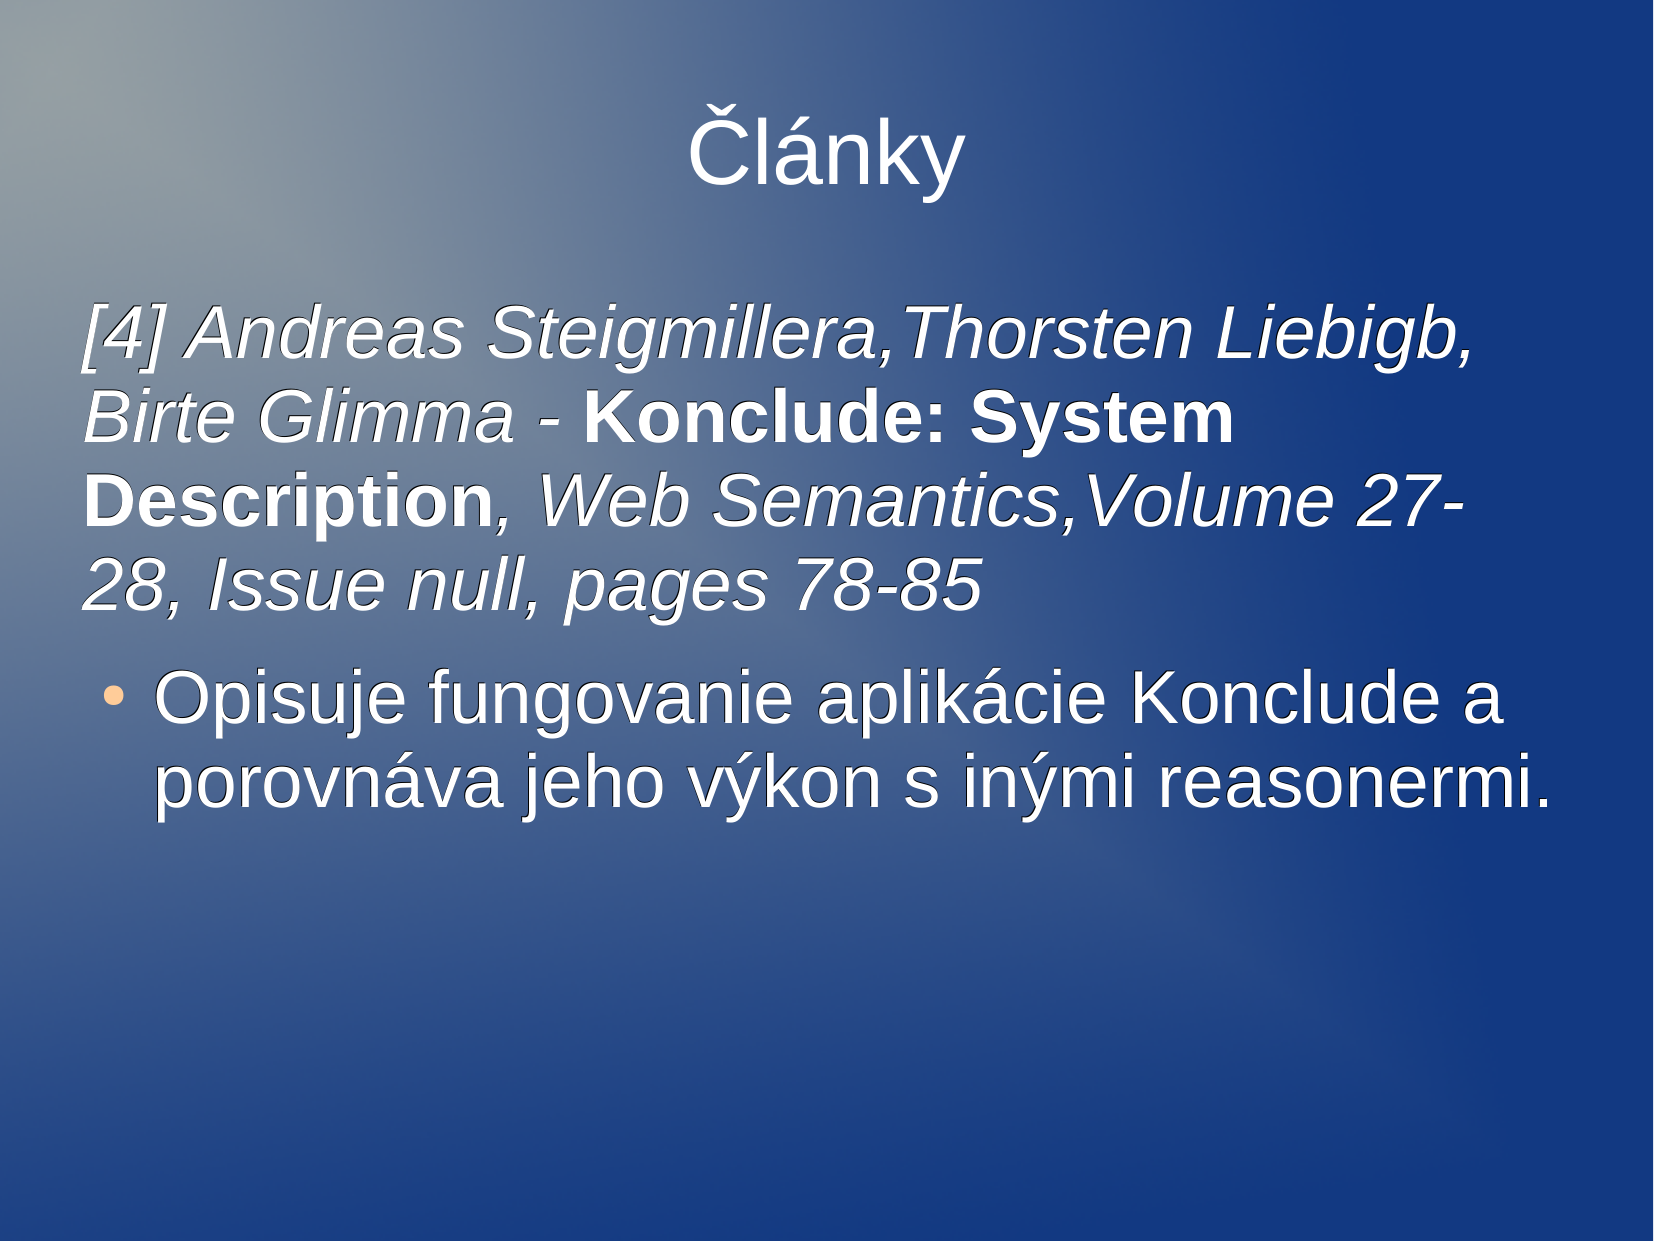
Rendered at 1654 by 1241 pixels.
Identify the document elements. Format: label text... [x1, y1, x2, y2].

title Články [82, 49, 1571, 257]
picture [0, 0, 1654, 1241]
list [4] Andreas Steigmillera,Thorsten Liebigb, Birte Glimma - Konclude: System Description, Web Semantics,Volume 27-28, Issue null, pages 78-85 Opisuje fungovanie aplikácie Konclude a porovnáva jeho výkon s inými reasonermi. [82, 290, 1571, 1109]
